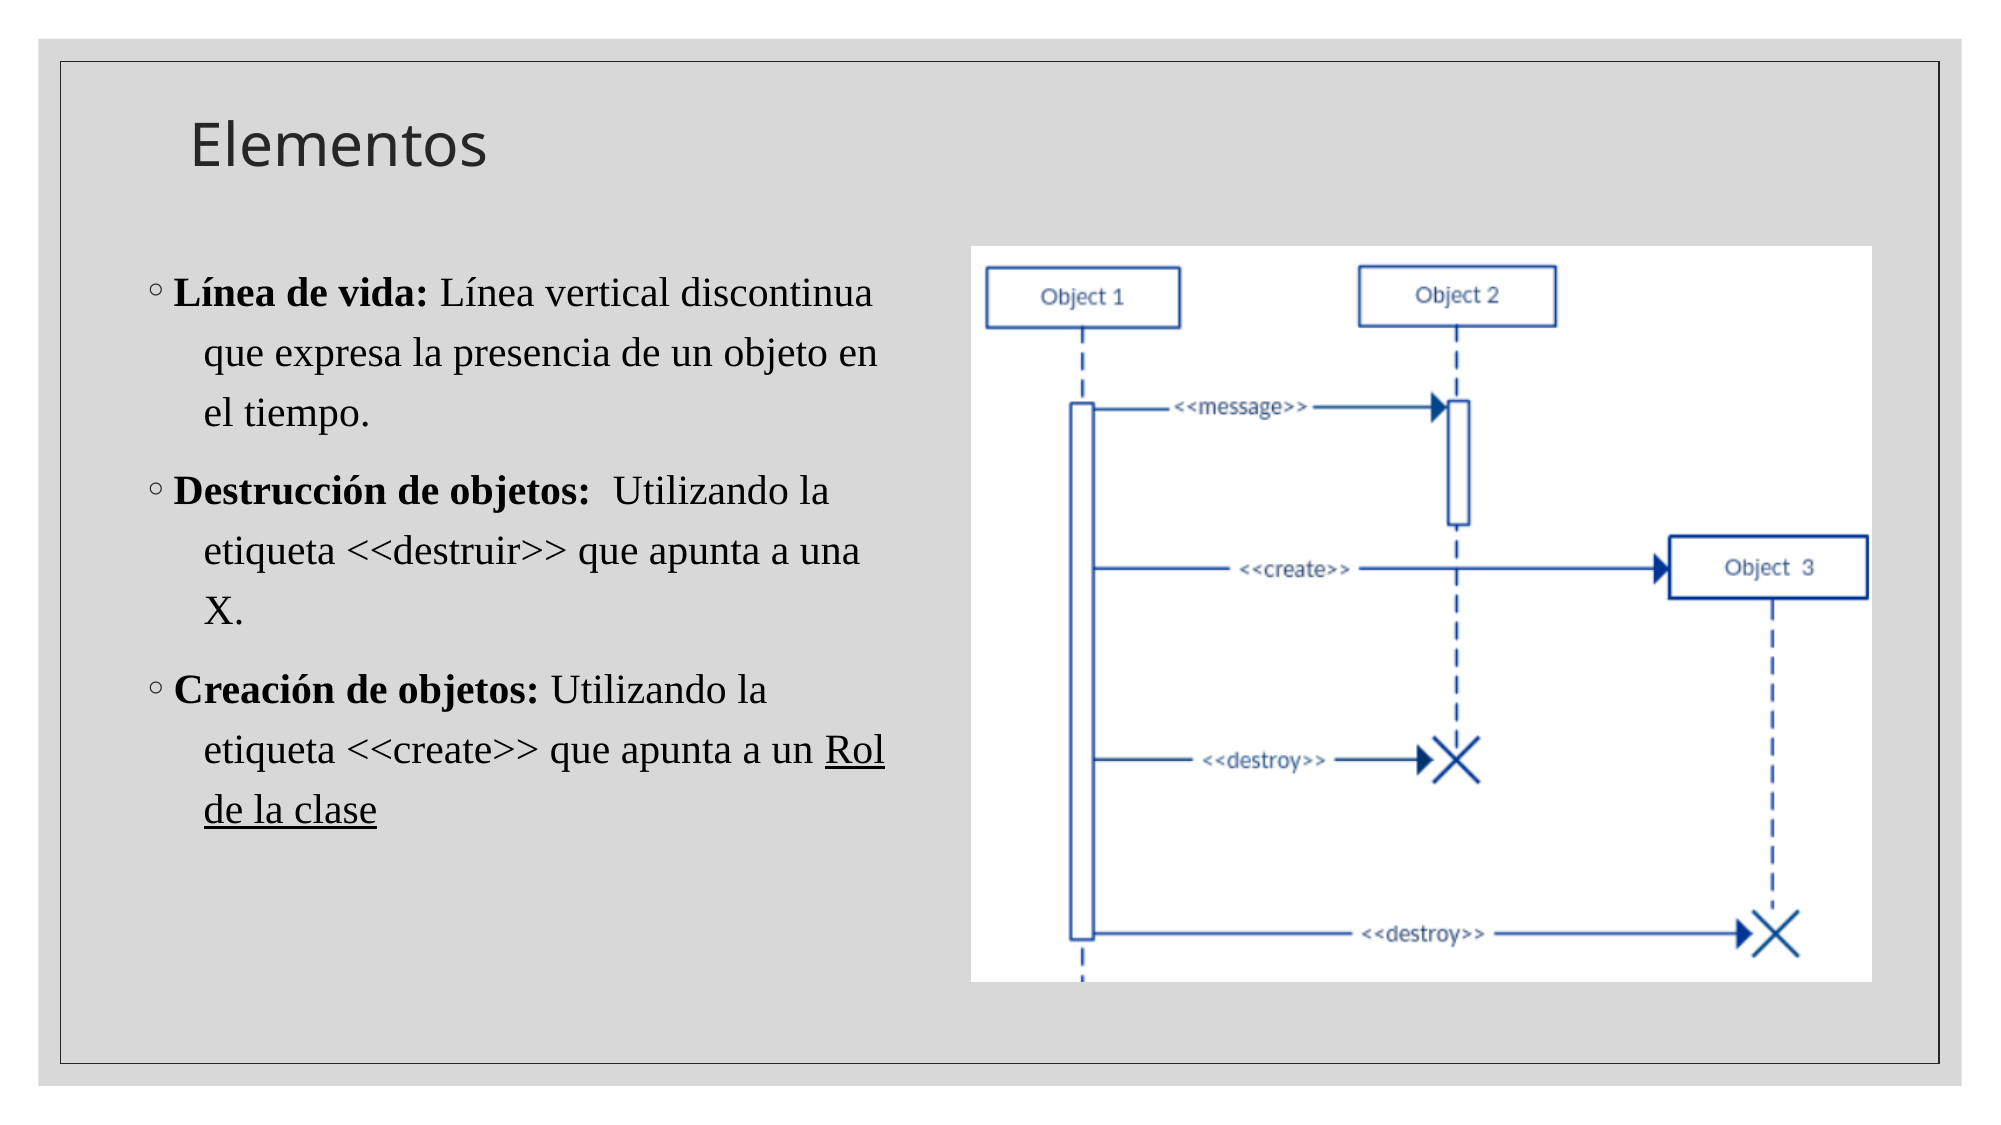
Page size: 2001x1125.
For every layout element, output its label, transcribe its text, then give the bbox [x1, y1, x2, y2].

list Línea de vida: Línea vertical discontinua que expresa la presencia de un objeto en el tiempo. Destrucción de objetos: Utilizando la etiqueta <<destruir>> que apunta a una X. Creación de objetos: Utilizando la etiqueta <<create>> que apunta a un Rol de la clase [128, 246, 919, 995]
picture [971, 246, 1872, 982]
title Elementos [174, 105, 1825, 189]
